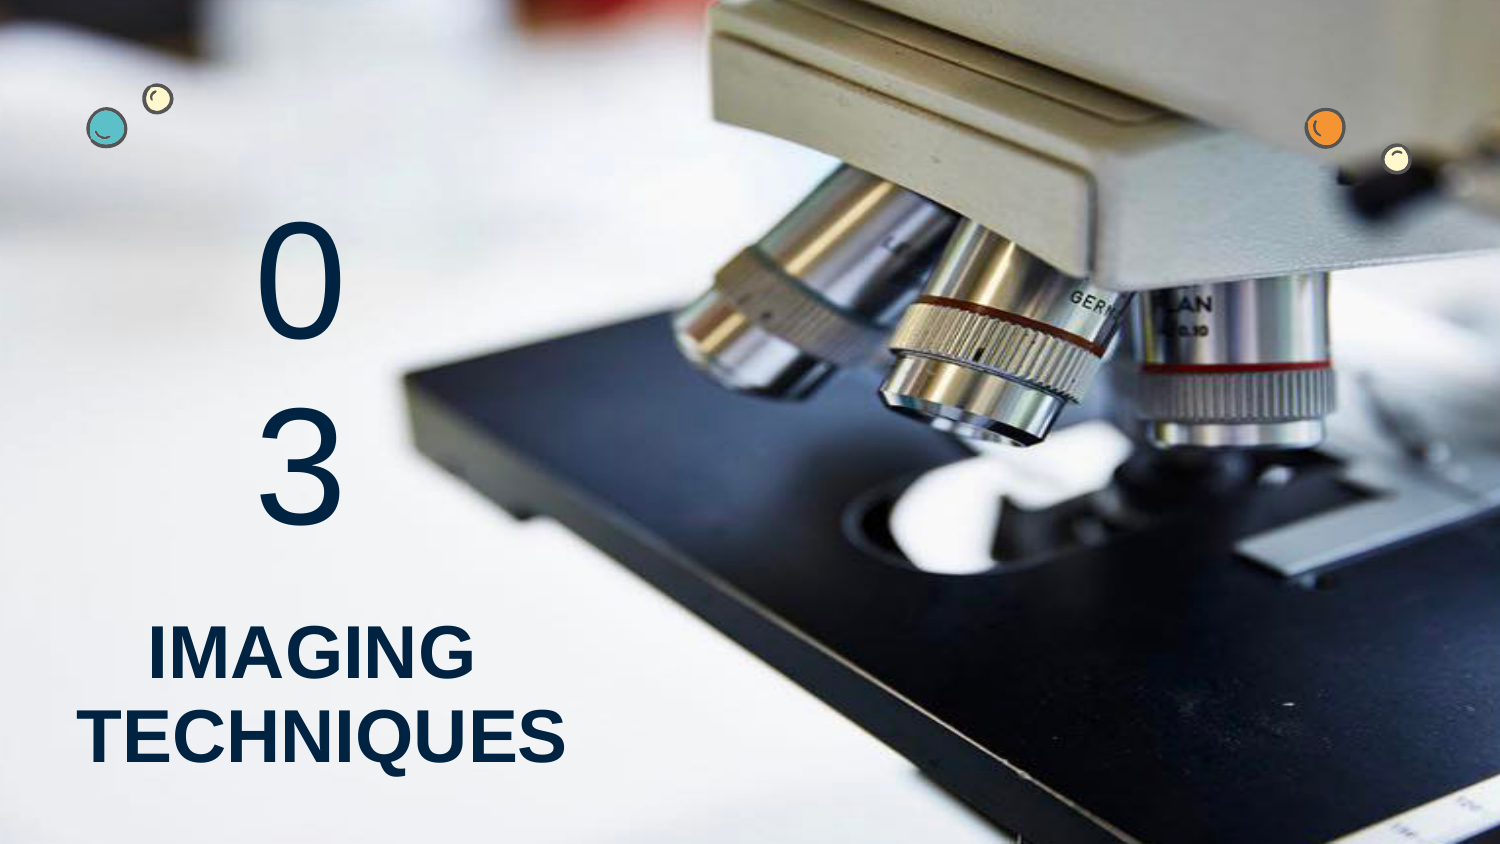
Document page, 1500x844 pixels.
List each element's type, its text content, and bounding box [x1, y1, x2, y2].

picture [0, 0, 1500, 844]
text_box IMAGING TECHNIQUES [0, 603, 646, 844]
text_box 0 3 [240, 180, 466, 568]
